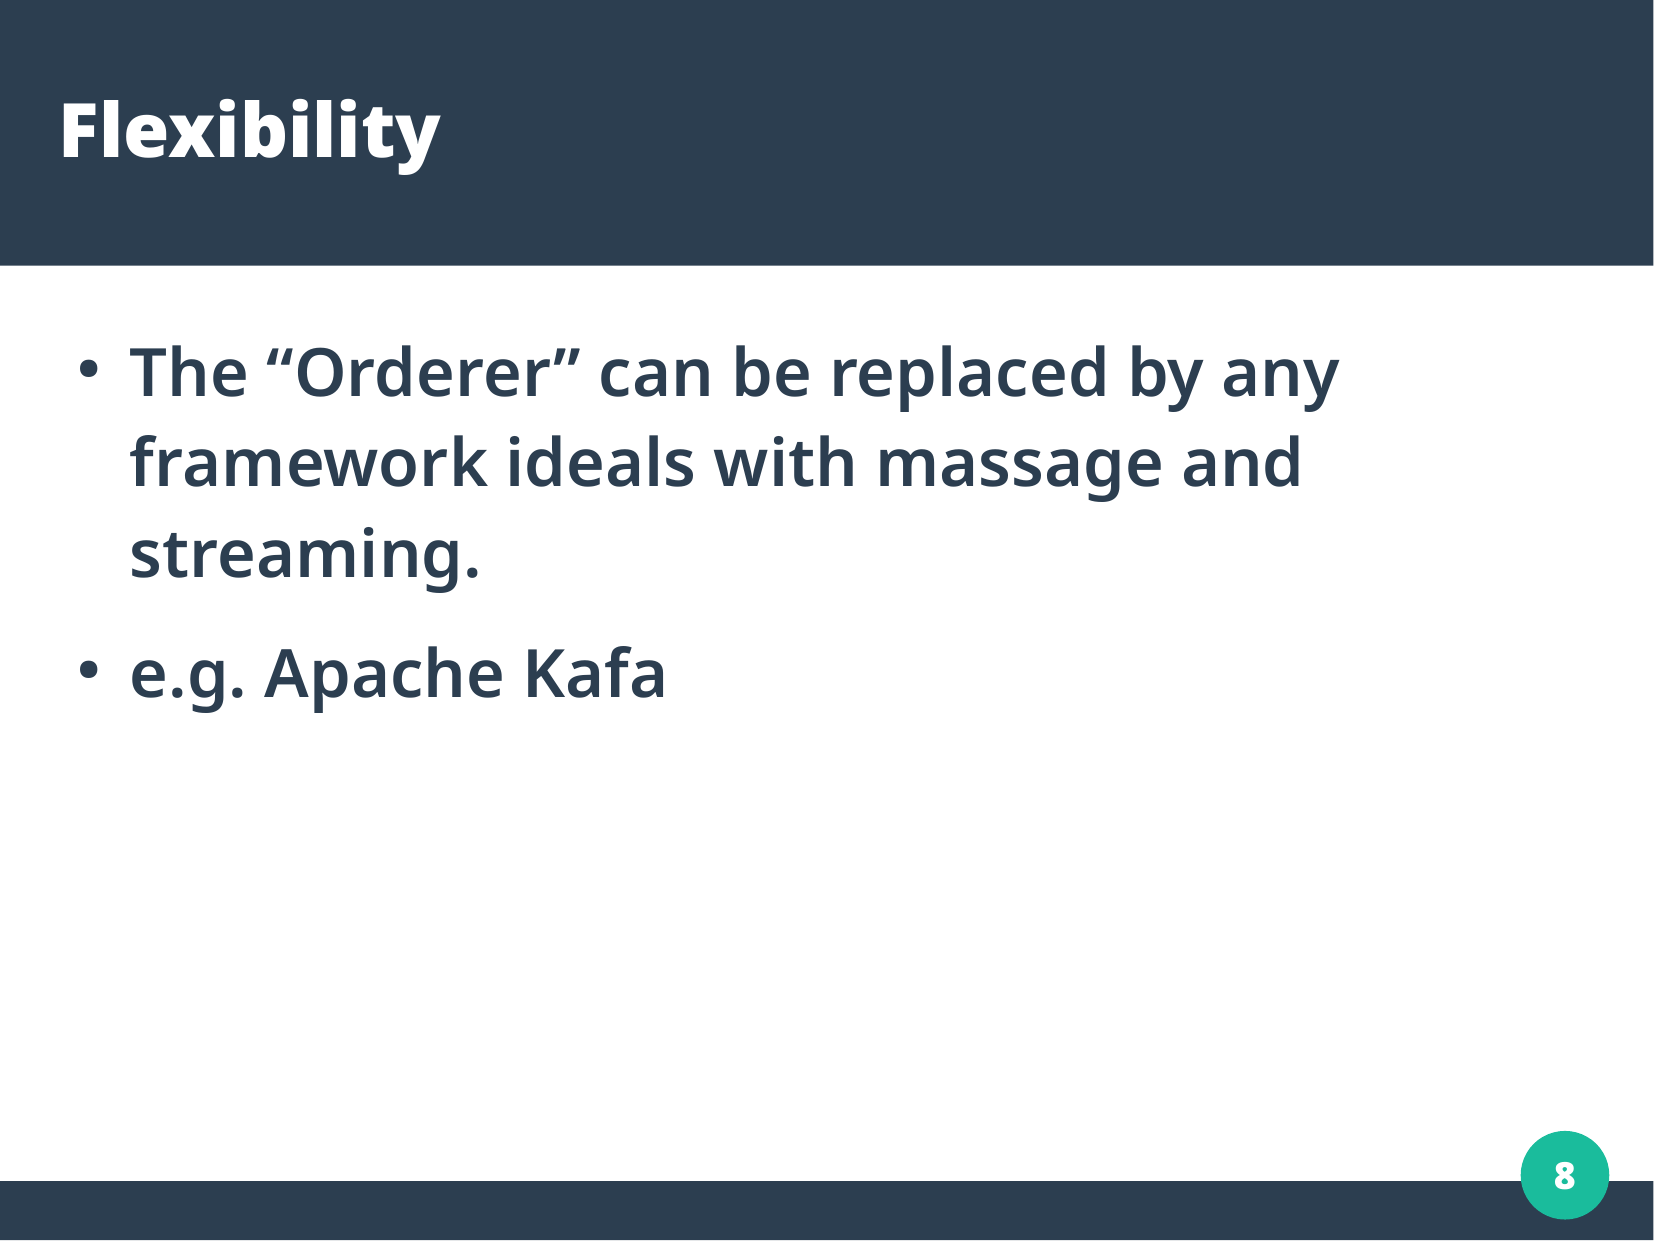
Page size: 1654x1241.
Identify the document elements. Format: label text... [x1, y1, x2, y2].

list The “Orderer” can be replaced by any framework ideals with massage and streaming. e.g. Apache Kafa [59, 324, 1595, 1152]
title Flexibility [59, 49, 1595, 207]
